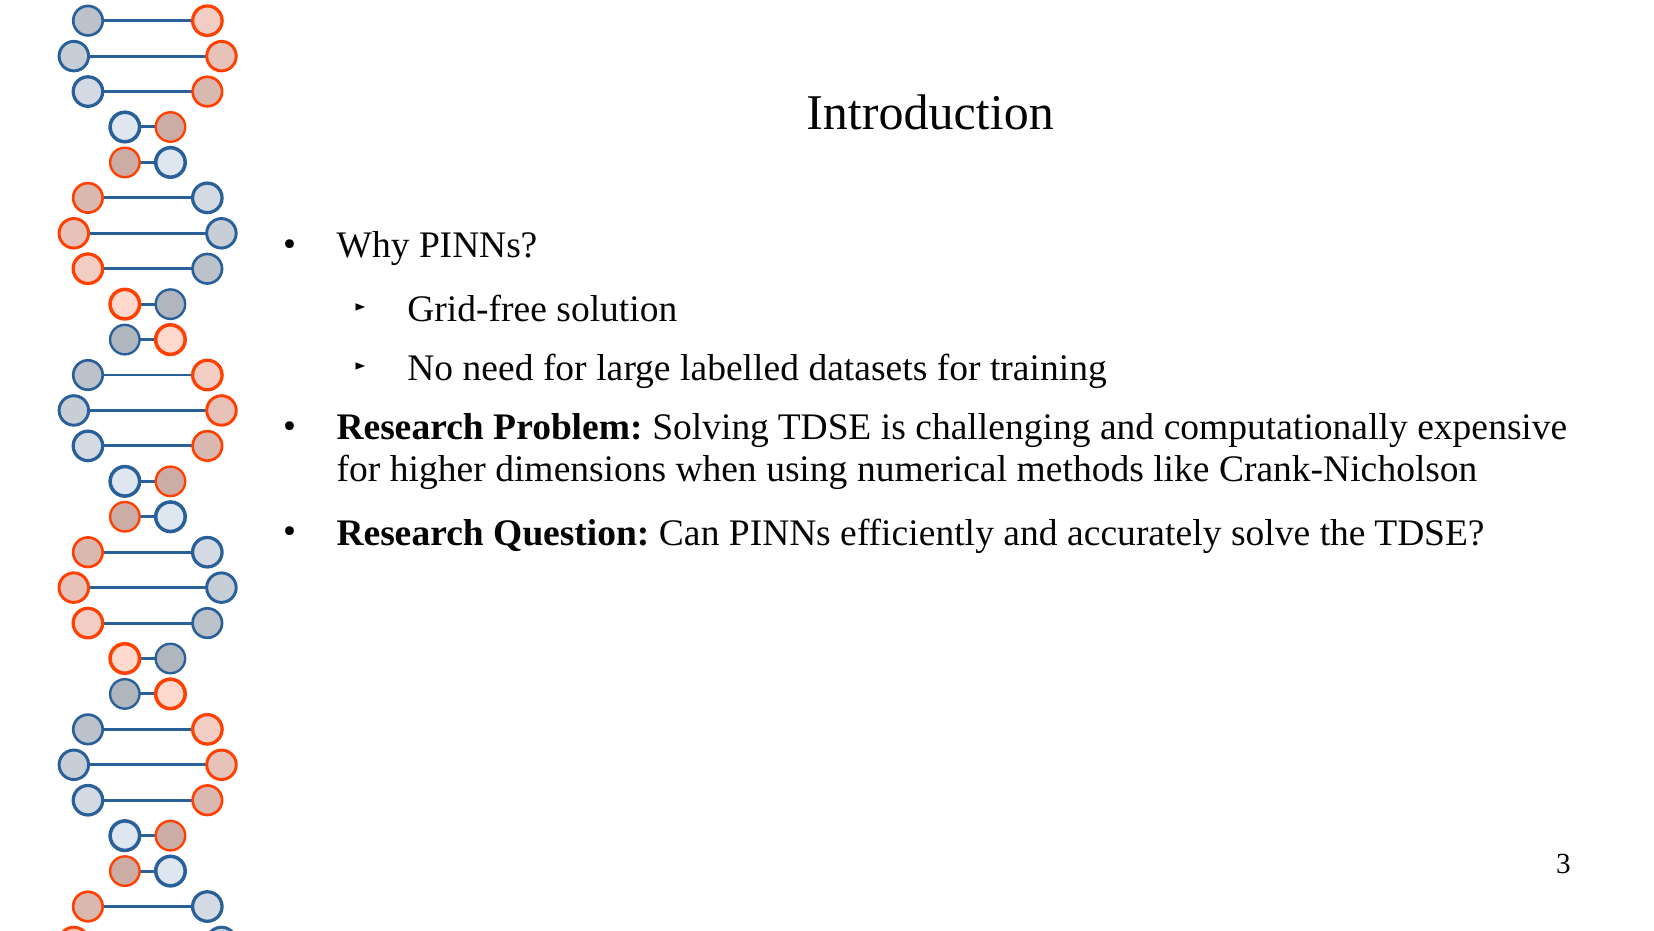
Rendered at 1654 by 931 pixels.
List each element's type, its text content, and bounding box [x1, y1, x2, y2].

title Introduction [265, 35, 1595, 189]
list Why PINNs? Grid-free solution No need for large labelled datasets for training Research Problem: Solving TDSE is challenging and computationally expensive for higher dimensions when using numerical methods like Crank-Nicholson Research Question: Can PINNs efficiently and accurately solve the TDSE? [265, 224, 1595, 764]
